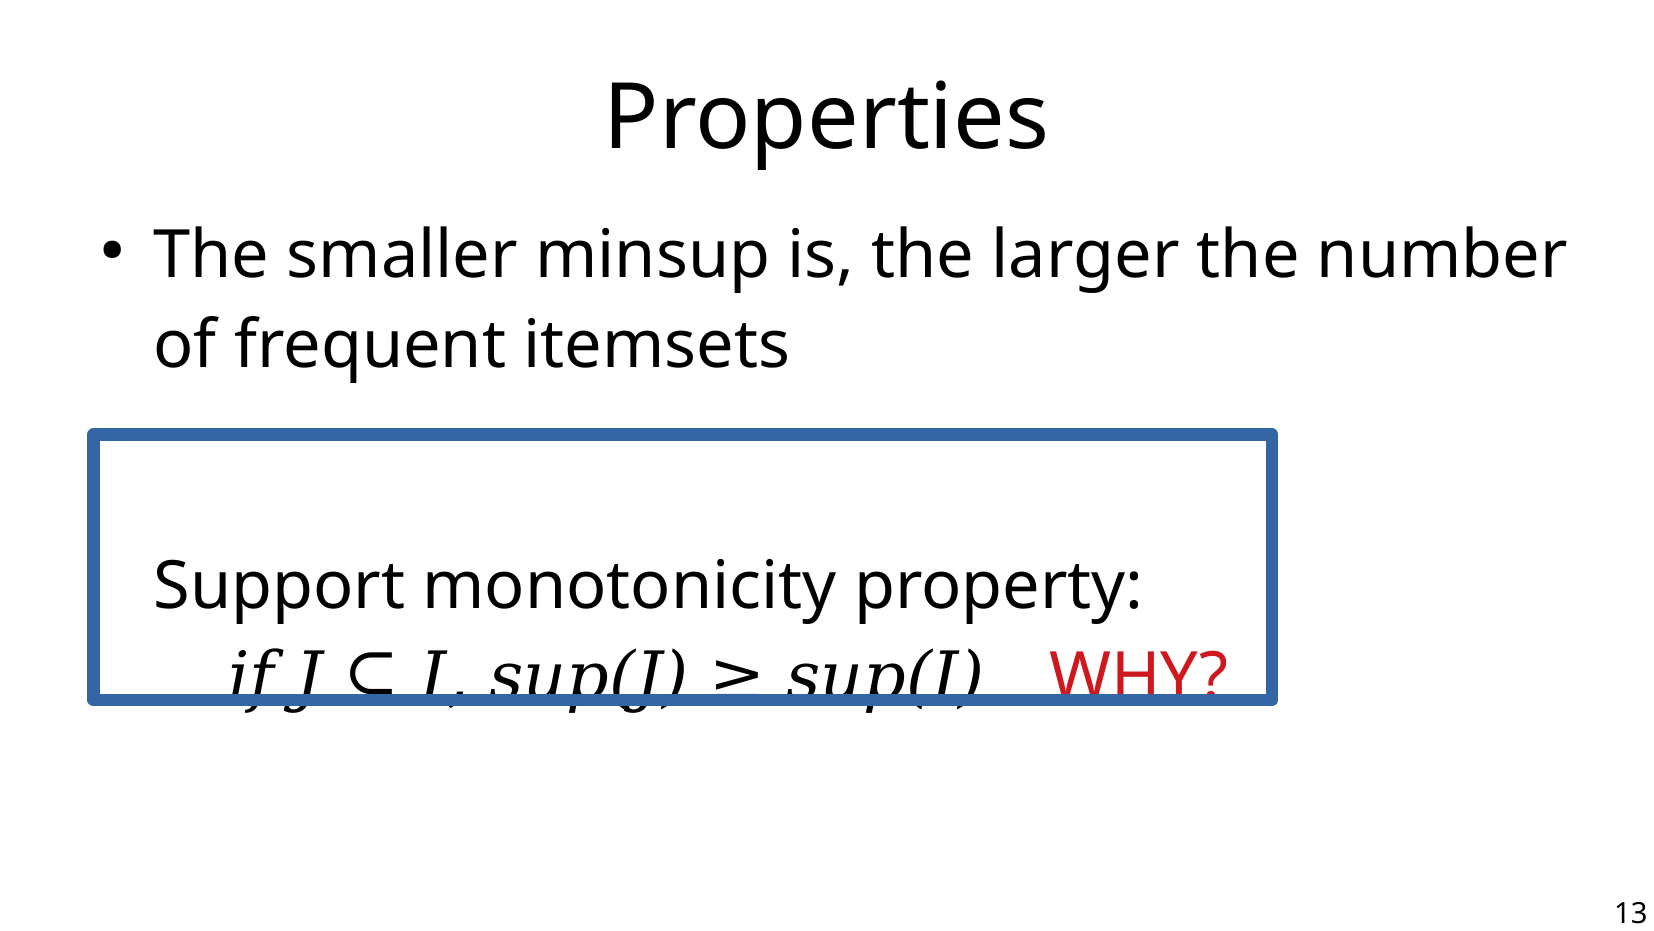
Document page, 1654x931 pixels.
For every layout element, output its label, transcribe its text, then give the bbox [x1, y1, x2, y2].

title Properties [82, 1, 1571, 205]
list The smaller minsup is, the larger the number of frequent itemsets Support monotonicity property: if J ⊆ I, sup(J) ≥ sup(I) WHY? [82, 205, 1571, 869]
